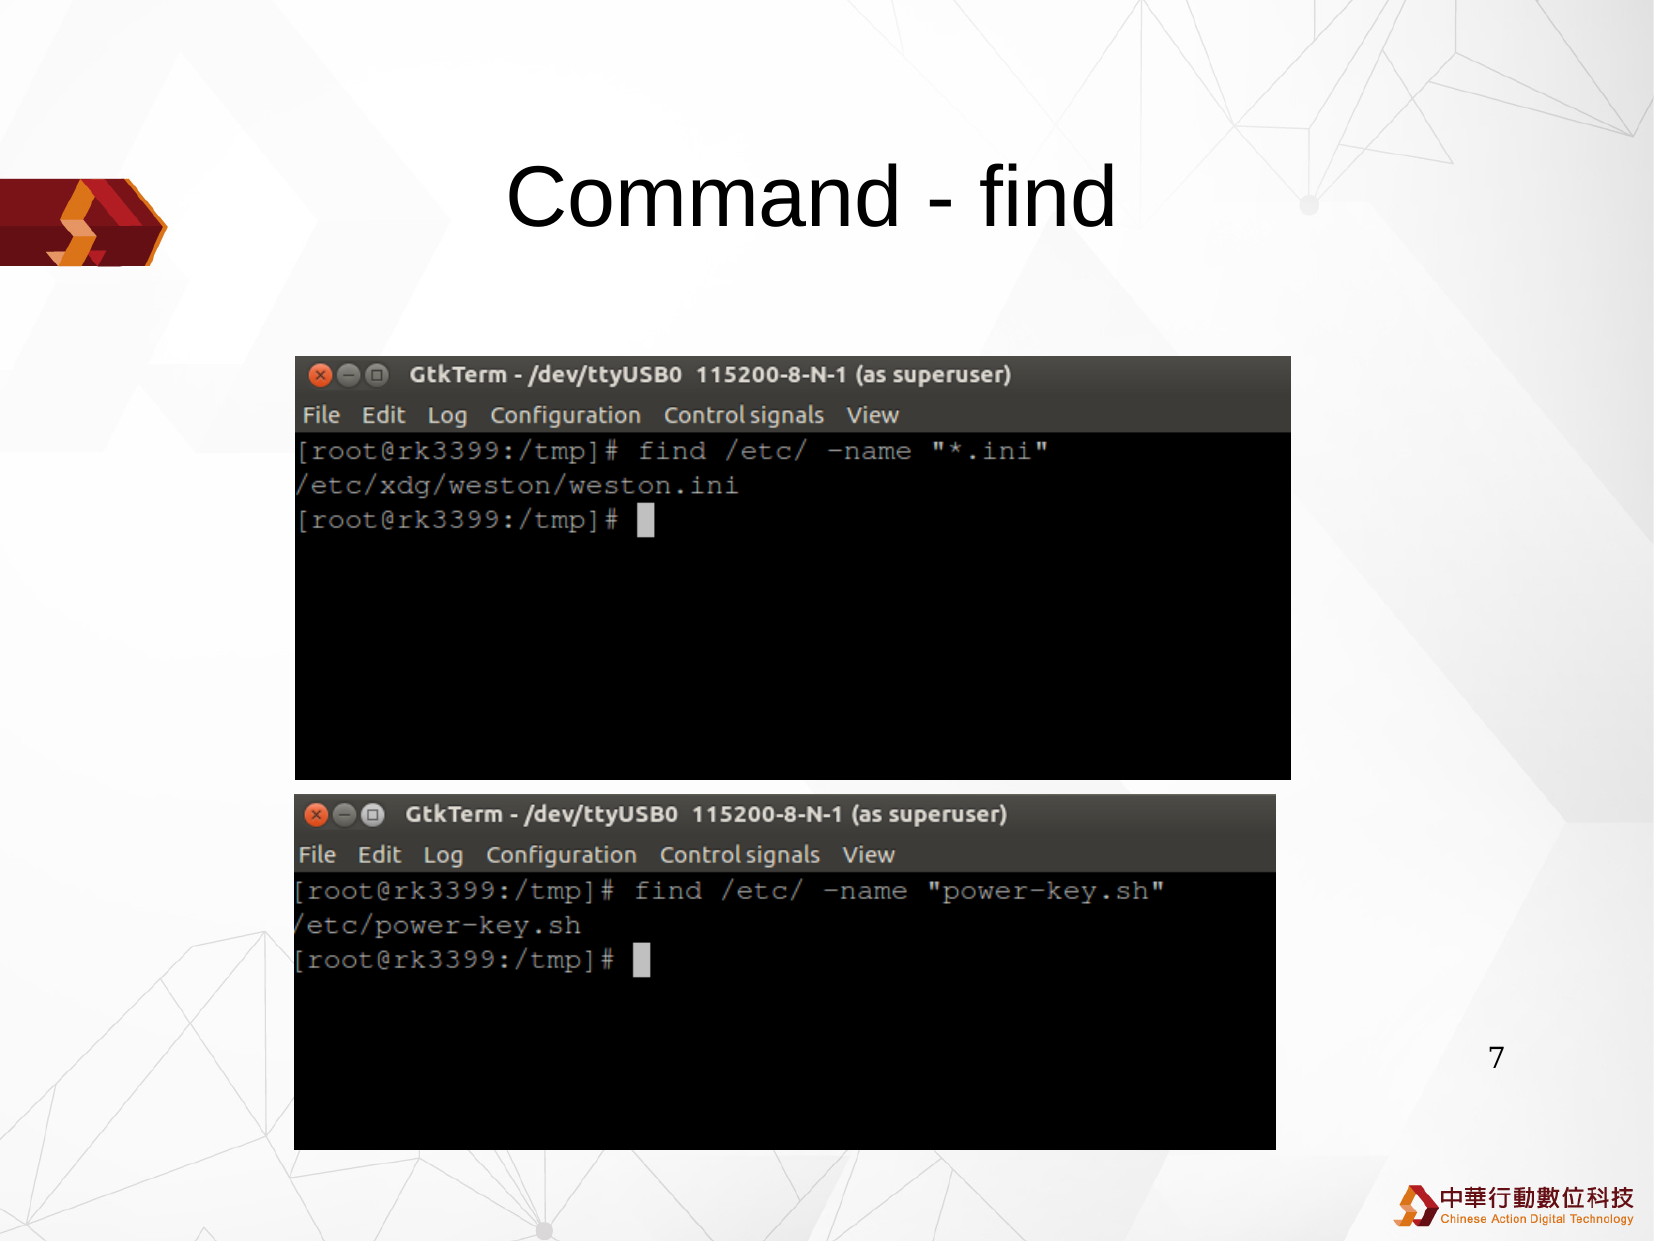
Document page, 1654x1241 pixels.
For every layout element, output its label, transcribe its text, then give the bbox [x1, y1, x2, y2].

title Command - find [118, 112, 1506, 281]
picture [0, 0, 1654, 1241]
